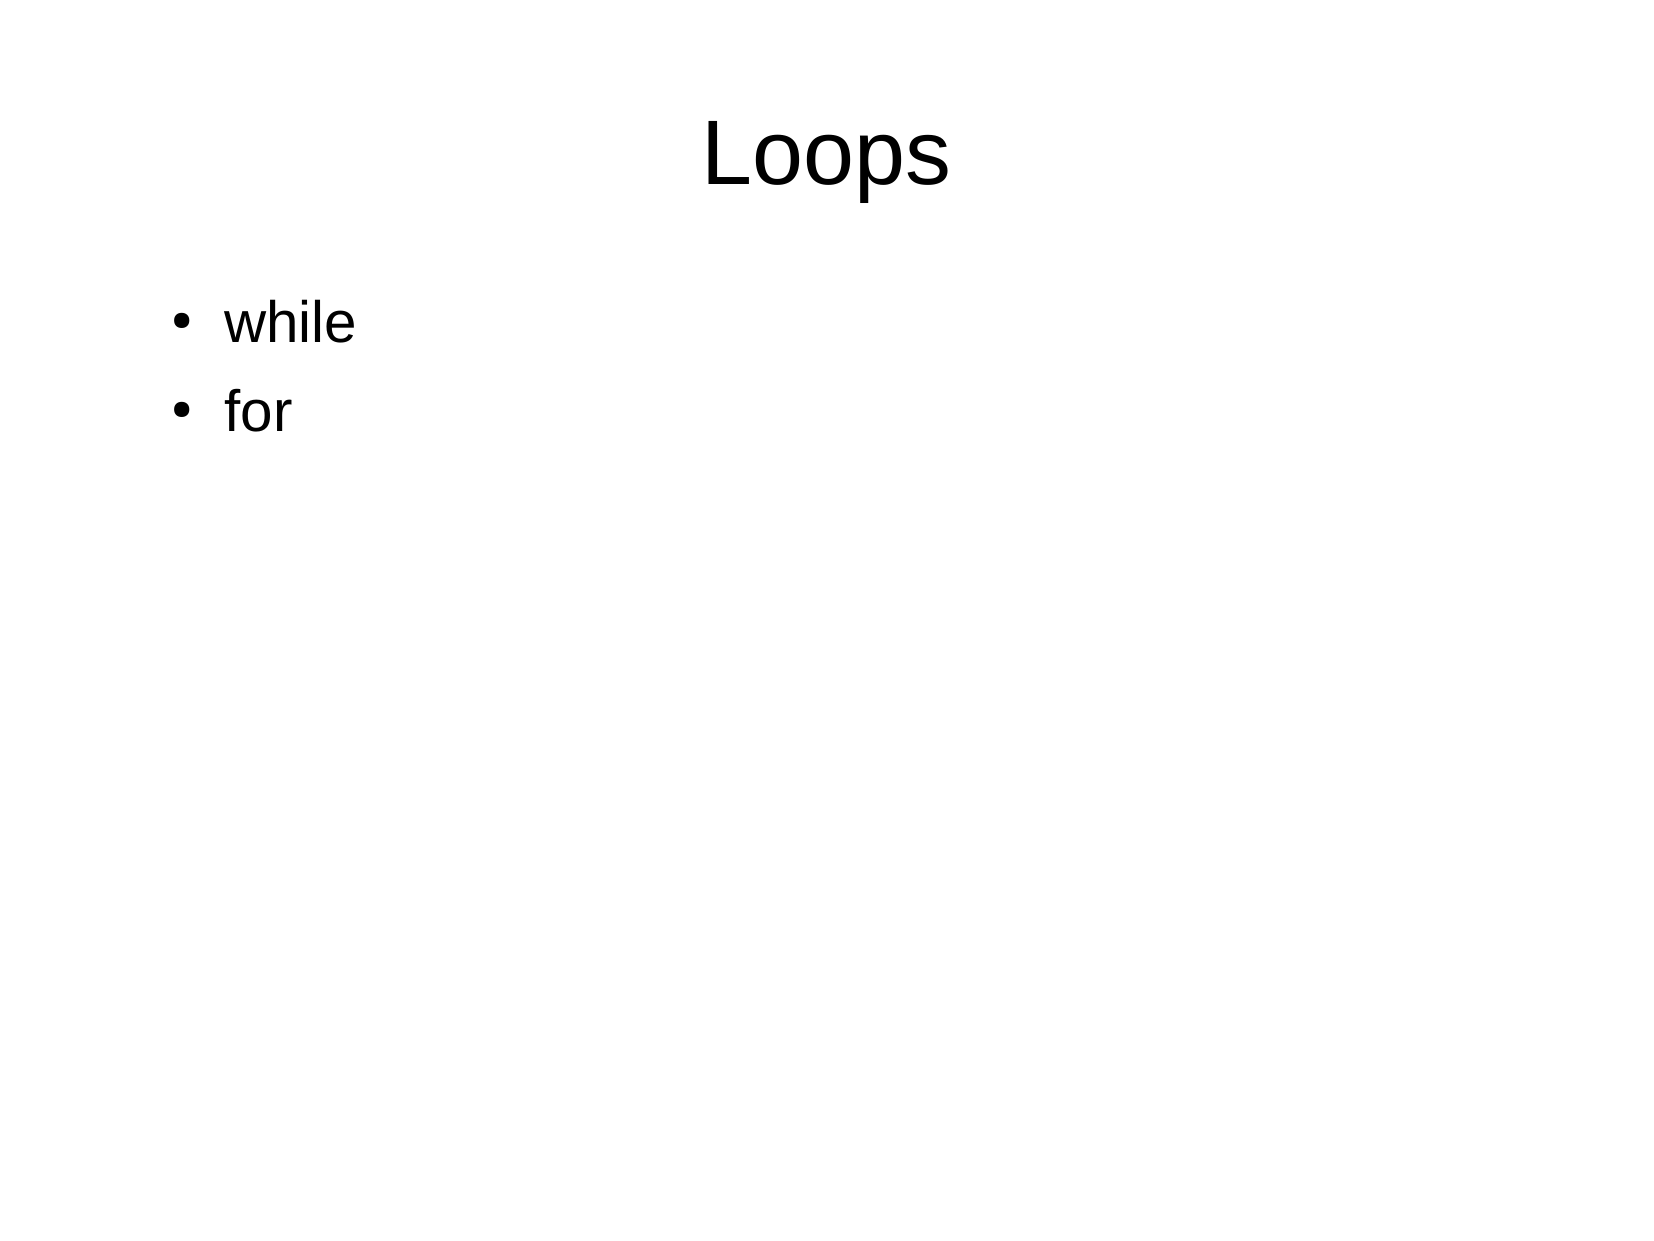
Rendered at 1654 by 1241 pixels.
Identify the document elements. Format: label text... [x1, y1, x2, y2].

list while for [82, 290, 1571, 1109]
title Loops [82, 49, 1571, 257]
